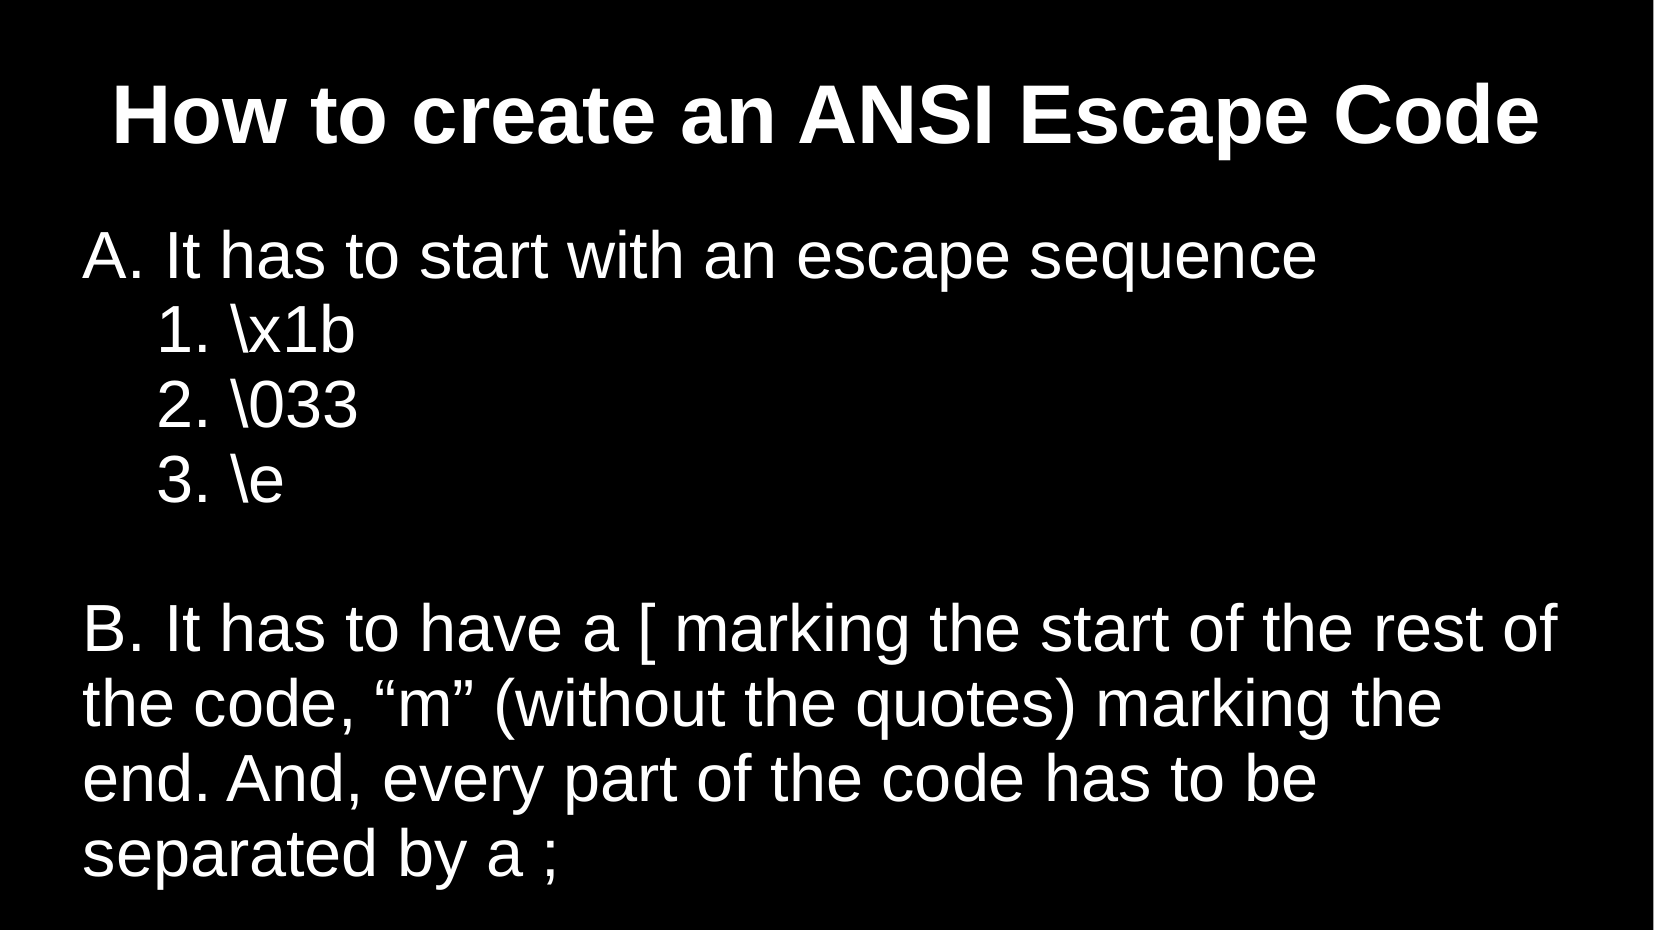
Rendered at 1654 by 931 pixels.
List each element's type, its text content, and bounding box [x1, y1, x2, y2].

title How to create an ANSI Escape Code [82, 37, 1571, 193]
subtitle A. It has to start with an escape sequence 1. \x1b 2. \033 3. \e B. It has to have a [ marking the start of the rest of the code, “m” (without the quotes) marking the end. And, every part of the code has to be separated by a ; [82, 217, 1571, 931]
